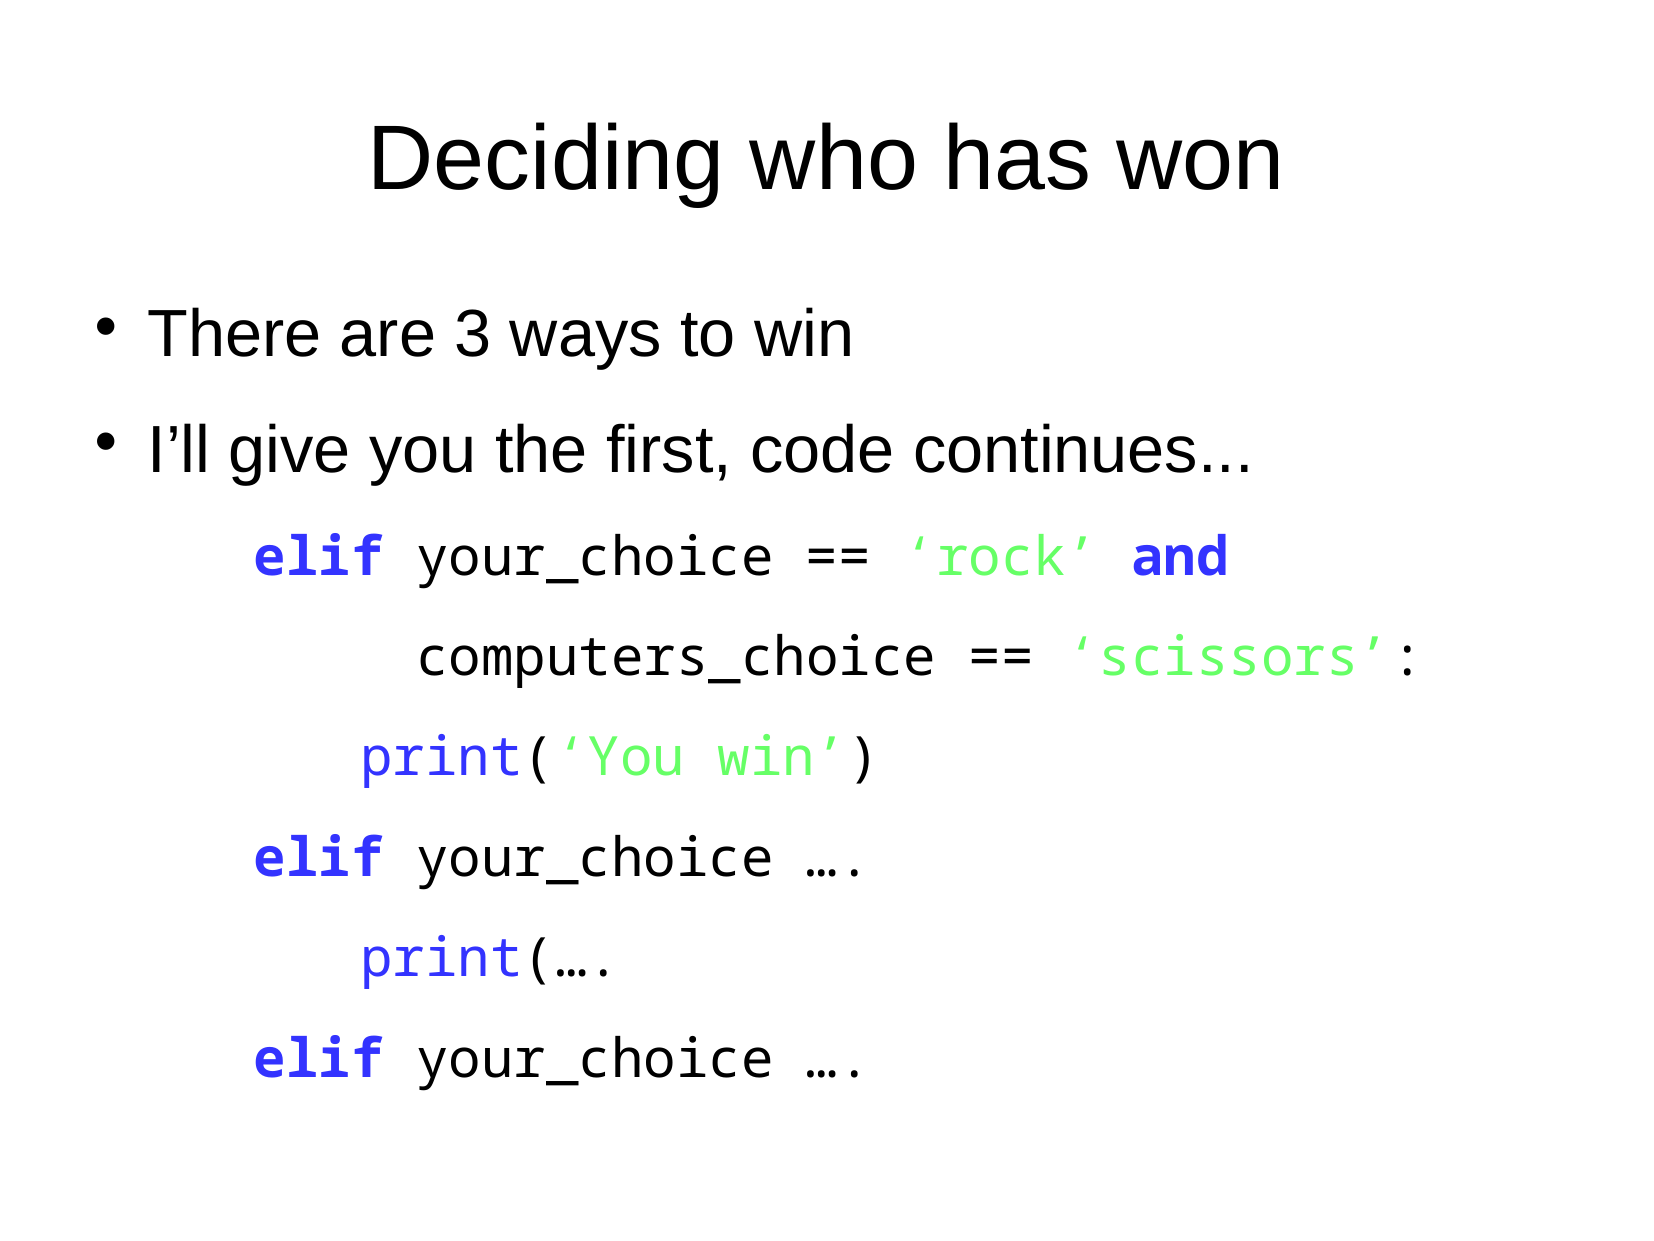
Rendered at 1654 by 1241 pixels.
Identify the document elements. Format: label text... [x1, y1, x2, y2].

text_box There are 3 ways to win I’ll give you the first, code continues... elif your_choice == ‘rock’ and computers_choice == ‘scissors’: print(‘You win’) elif your_choice …. print(…. elif your_choice …. [76, 290, 1565, 1010]
text_box Deciding who has won [82, 49, 1571, 257]
